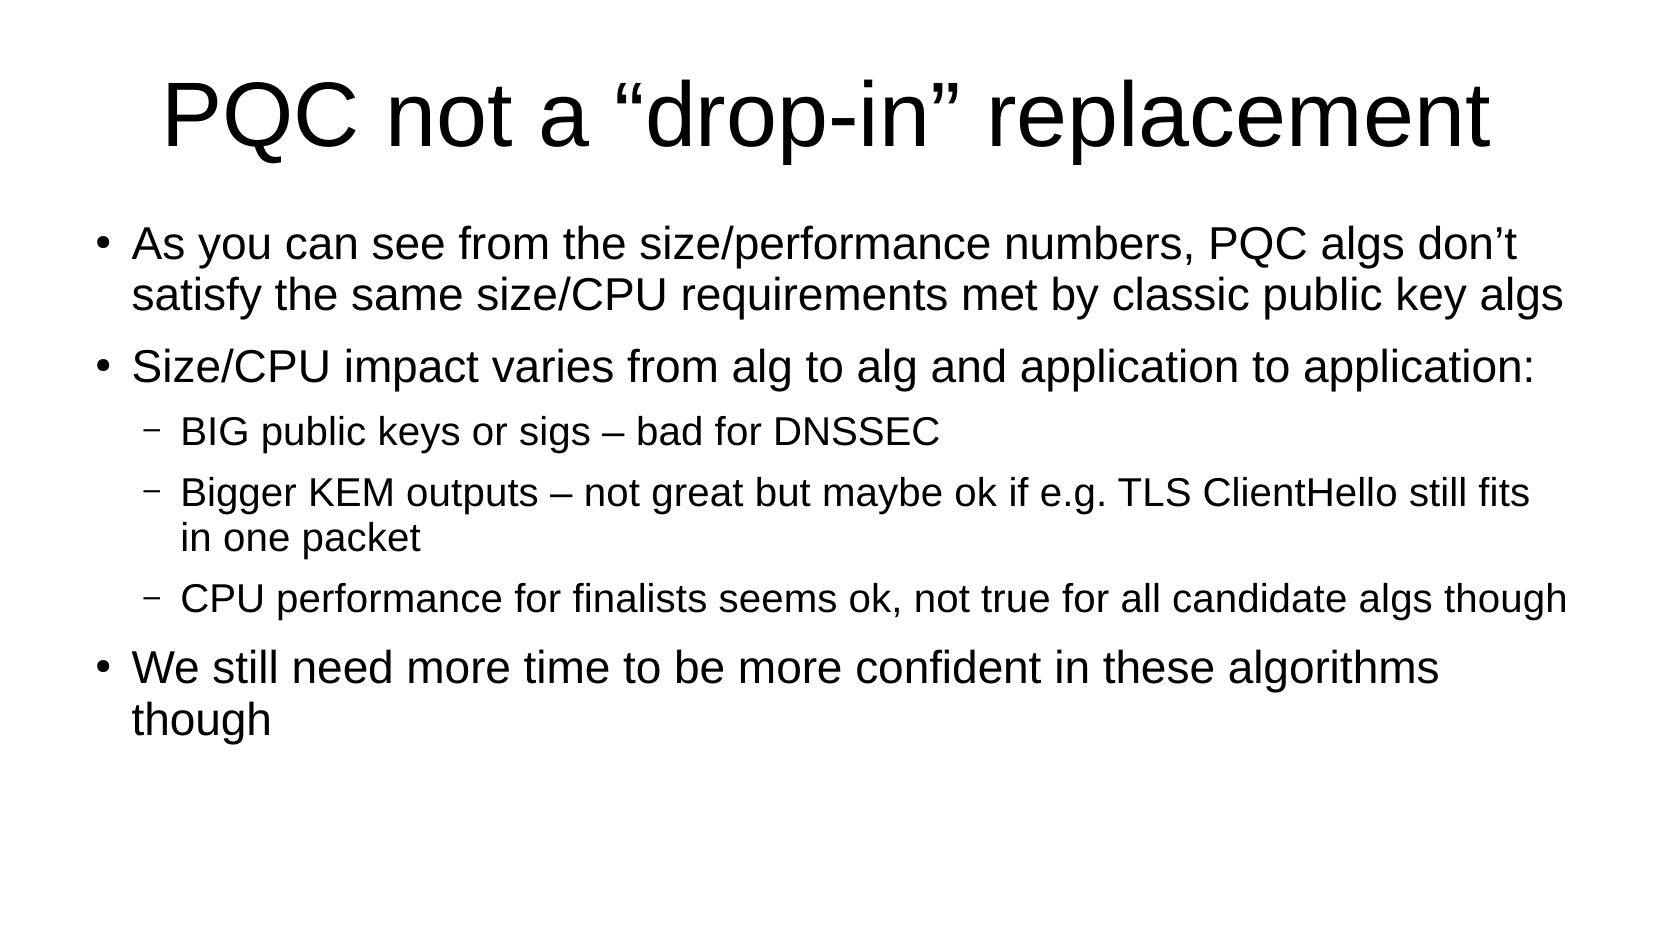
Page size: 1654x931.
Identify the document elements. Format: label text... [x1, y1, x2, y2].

list As you can see from the size/performance numbers, PQC algs don’t satisfy the same size/CPU requirements met by classic public key algs Size/CPU impact varies from alg to alg and application to application: BIG public keys or sigs – bad for DNSSEC Bigger KEM outputs – not great but maybe ok if e.g. TLS ClientHello still fits in one packet CPU performance for finalists seems ok, not true for all candidate algs though We still need more time to be more confident in these algorithms though [82, 217, 1571, 758]
title PQC not a “drop-in” replacement [82, 37, 1571, 193]
